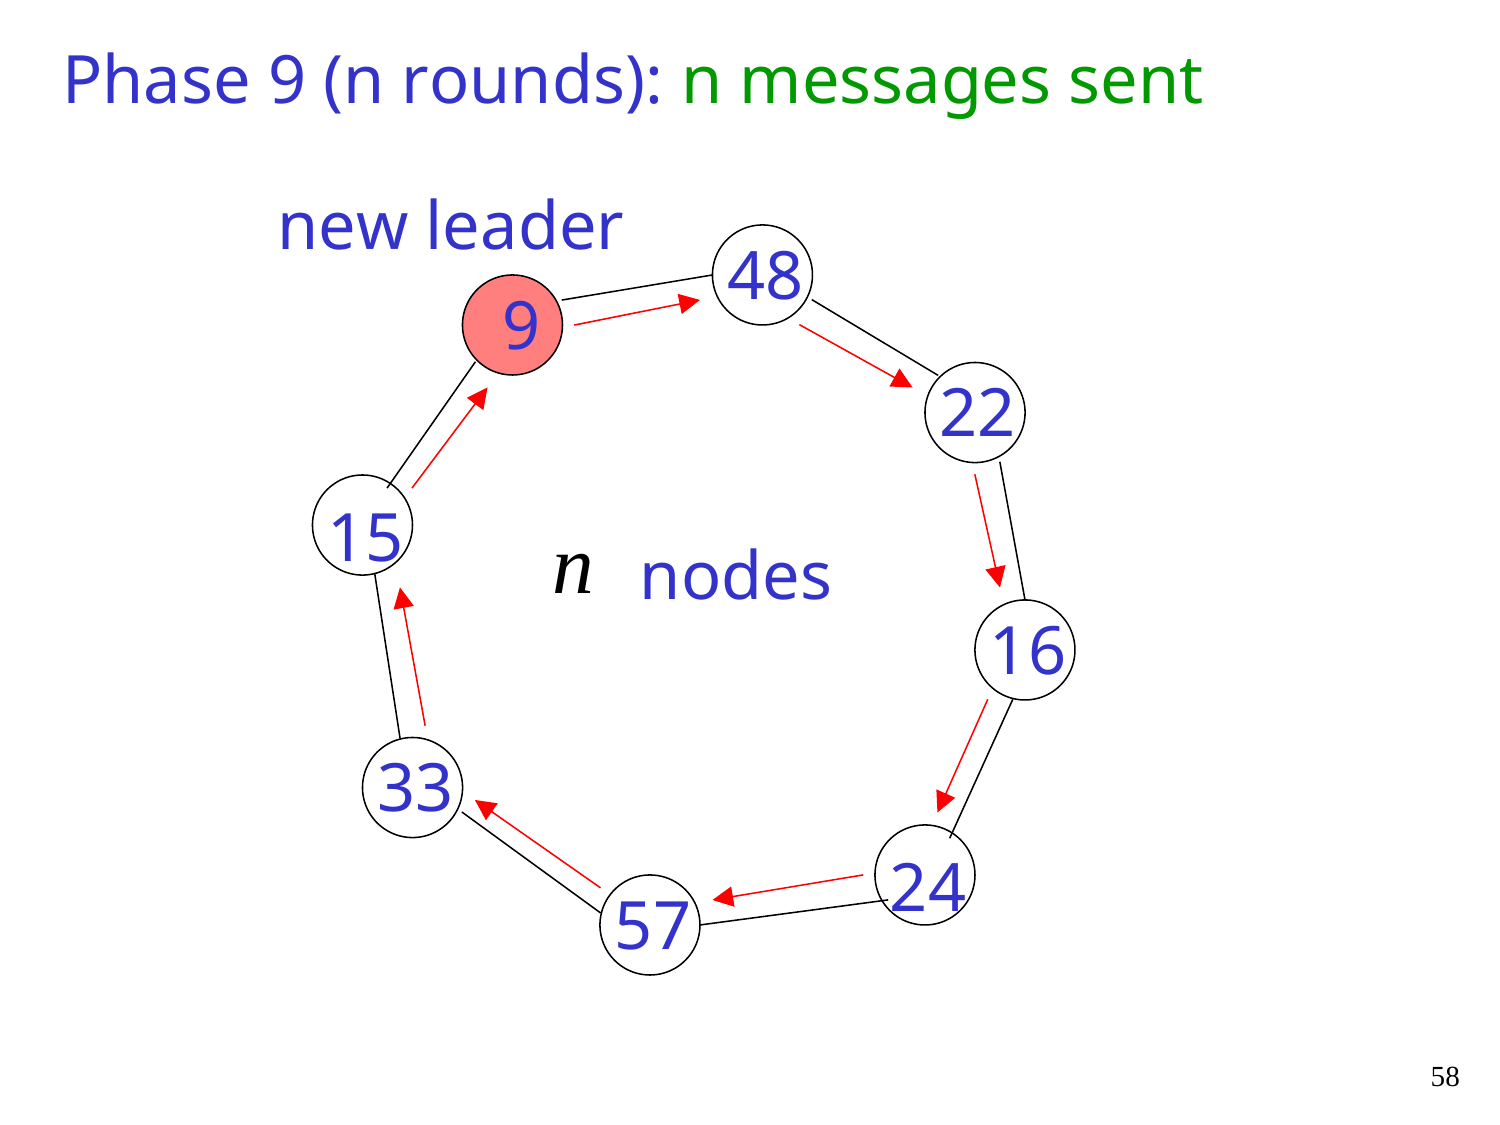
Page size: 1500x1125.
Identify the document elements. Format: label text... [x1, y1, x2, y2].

text_box 48 [712, 224, 819, 321]
text_box 22 [924, 362, 1032, 458]
text_box 16 [974, 599, 1082, 696]
text_box [556, 300, 563, 350]
text_box 33 [362, 737, 469, 833]
text_box [462, 281, 487, 369]
text_box 9 [487, 274, 556, 371]
text_box [492, 371, 533, 376]
text_box nodes [624, 524, 848, 621]
chart [549, 549, 598, 601]
text_box Phase 9 (n rounds): n messages sent [47, 29, 1220, 125]
text_box <number> [1162, 1049, 1476, 1101]
text_box 24 [874, 837, 982, 933]
text_box 57 [599, 874, 707, 971]
text_box 15 [312, 487, 419, 583]
text_box new leader [262, 174, 640, 271]
